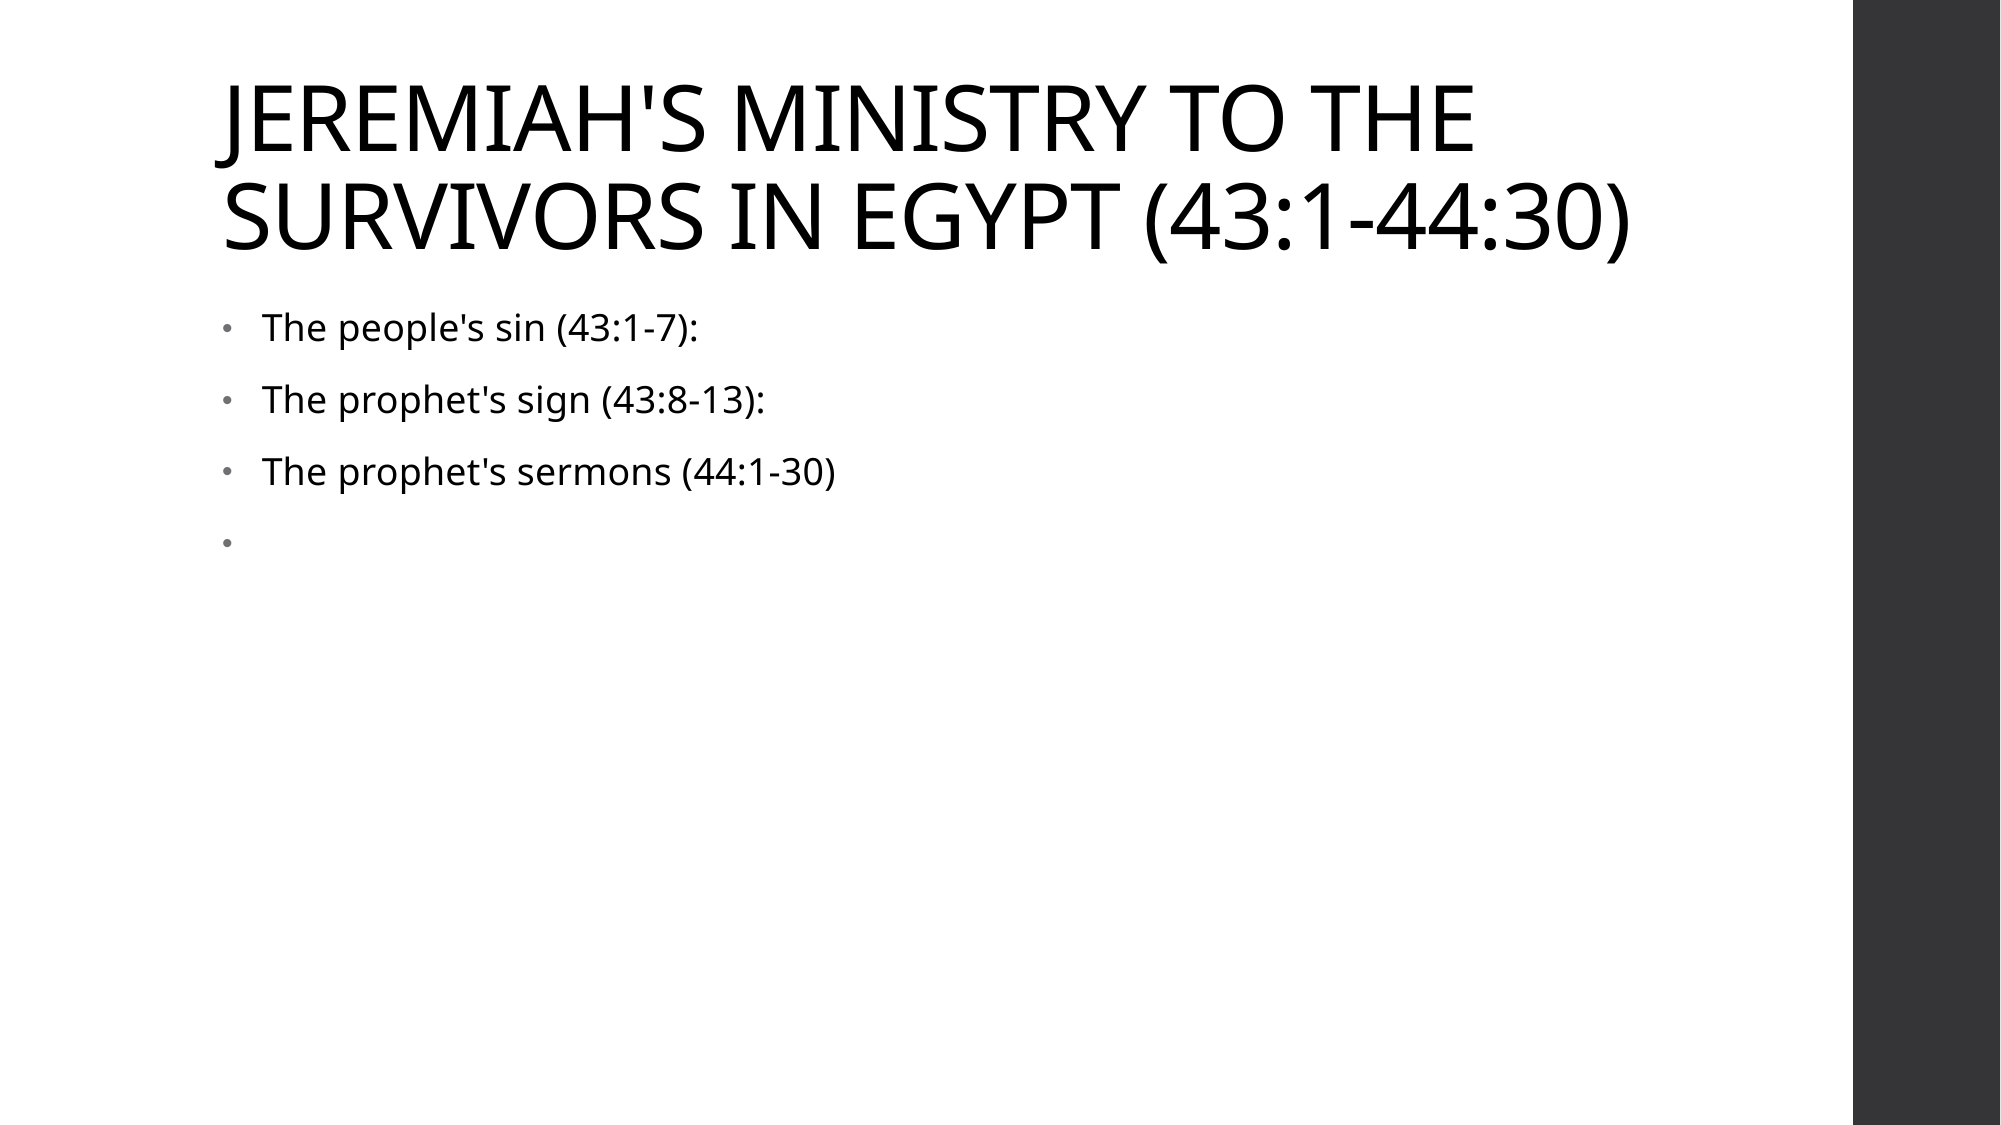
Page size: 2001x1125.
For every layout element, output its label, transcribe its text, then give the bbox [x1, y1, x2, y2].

list The people's sin (43:1-7): The prophet's sign (43:8-13): The prophet's sermons (44:1-30) [206, 299, 1617, 1014]
title JEREMIAH'S MINISTRY TO THE SURVIVORS IN EGYPT (43:1-44:30) [206, 60, 1797, 278]
